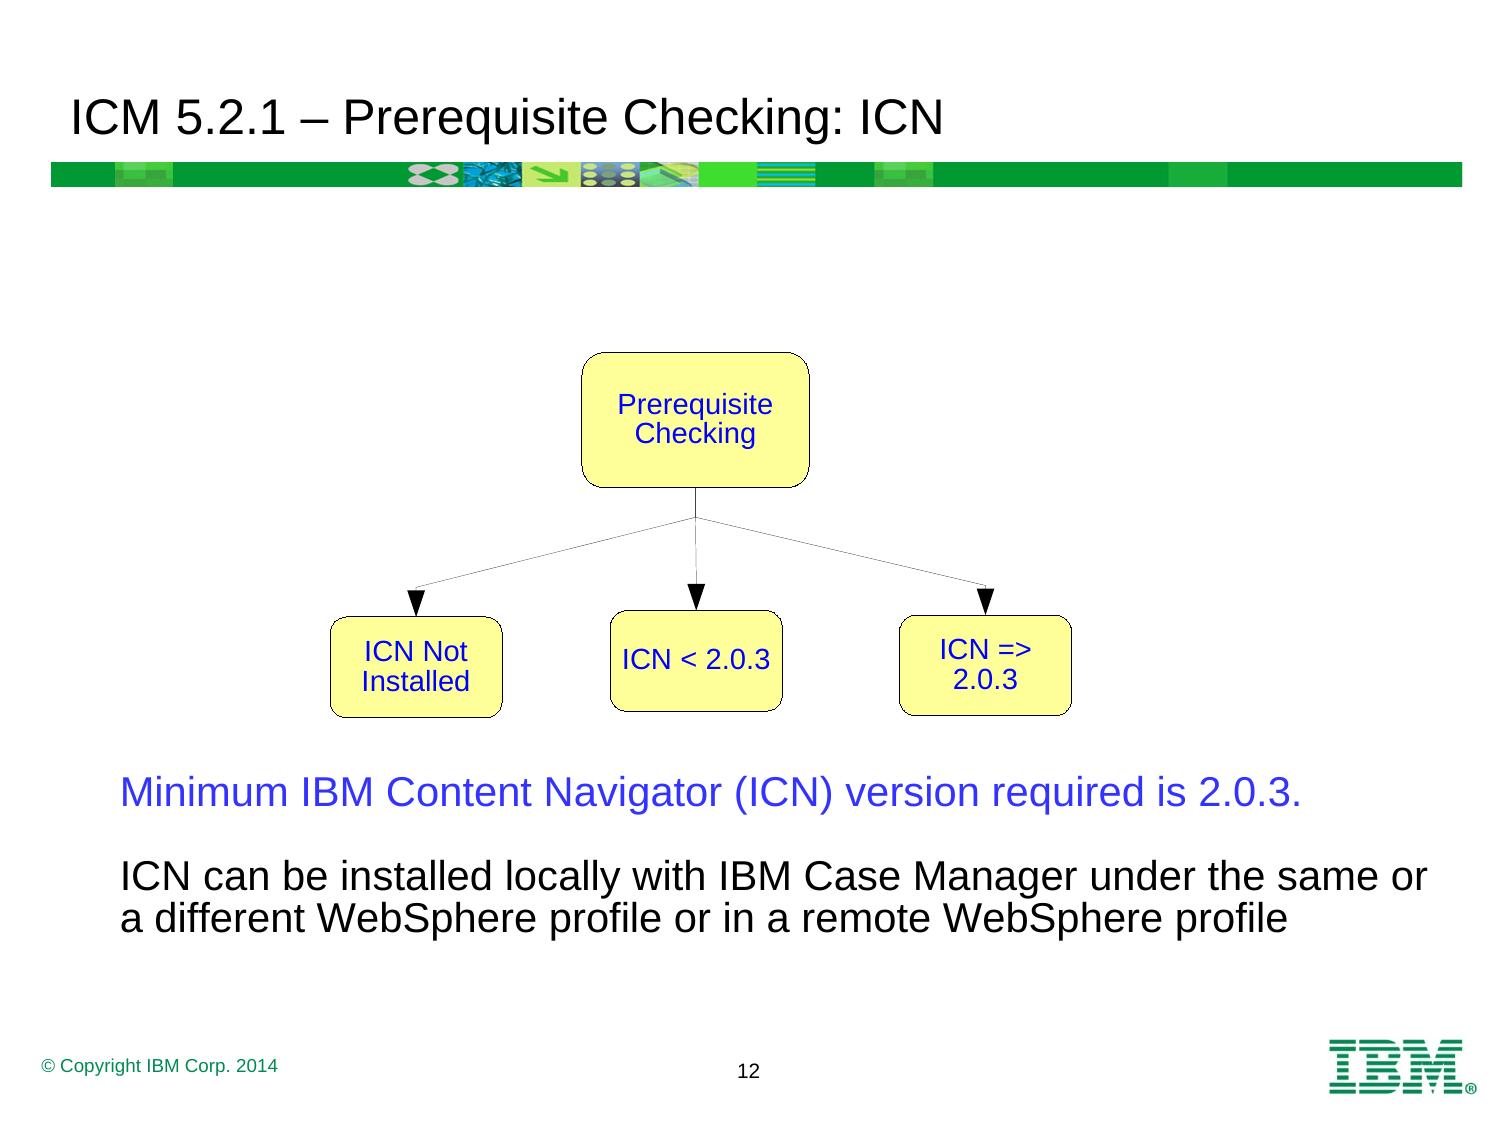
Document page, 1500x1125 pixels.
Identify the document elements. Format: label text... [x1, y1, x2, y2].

list [180, 204, 1306, 765]
list [180, 997, 1306, 1089]
picture [50, 161, 1463, 189]
text_box ICN < 2.0.3 [610, 610, 783, 712]
text_box Minimum IBM Content Navigator (ICN) version required is 2.0.3. ICN can be installed locally with IBM Case Manager under the same or a different WebSphere profile or in a remote WebSphere profile [105, 765, 1471, 997]
text_box ICN Not Installed [330, 616, 503, 718]
title ICM 5.2.1 – Prerequisite Checking: ICN [37, 45, 1388, 188]
picture [1327, 1037, 1479, 1096]
text_box ICN => 2.0.3 [899, 615, 1072, 716]
text_box Prerequisite Checking [581, 352, 810, 488]
